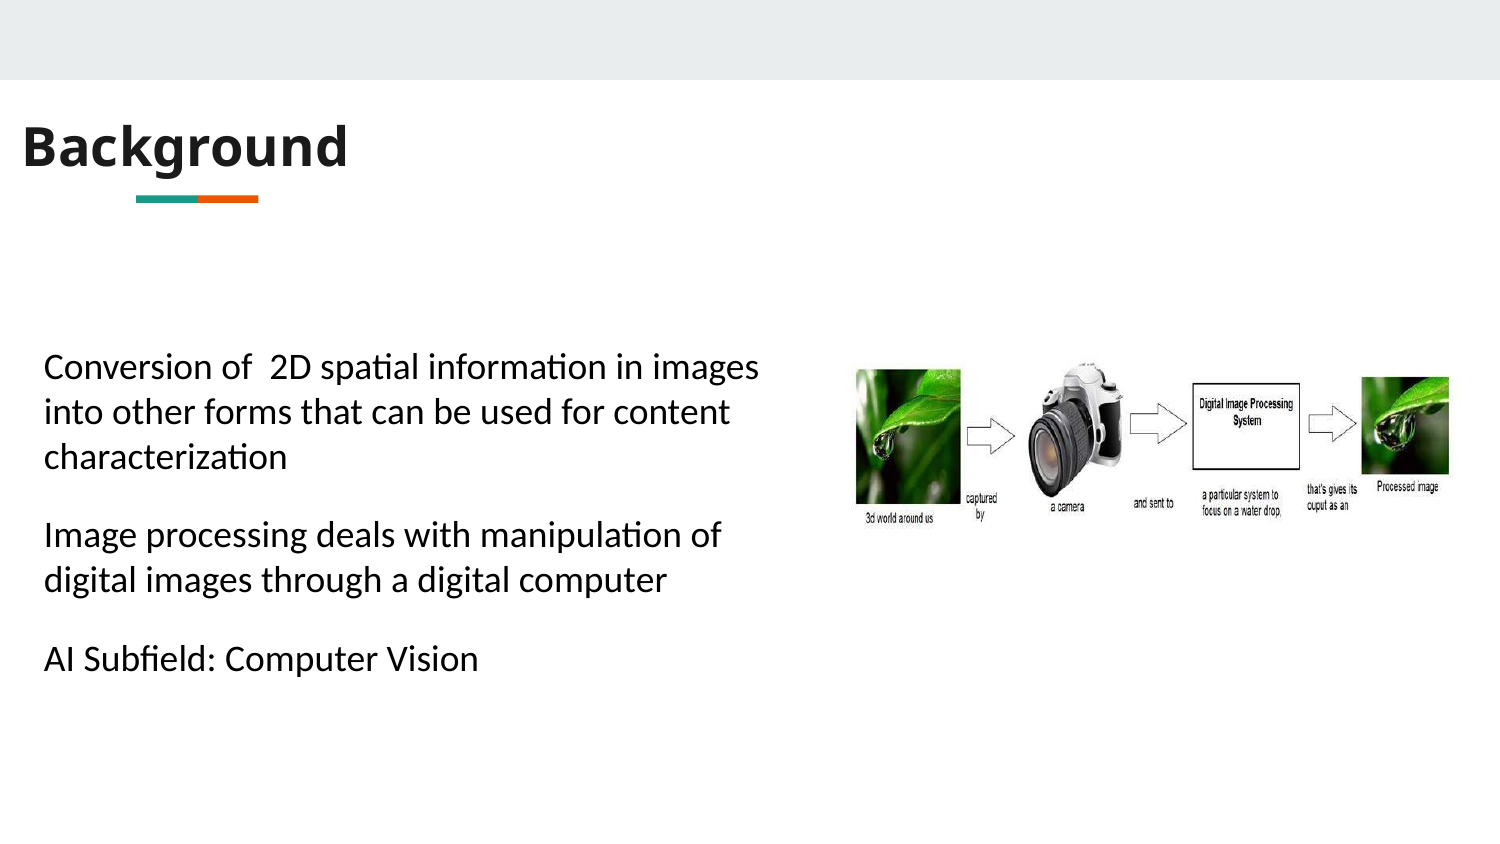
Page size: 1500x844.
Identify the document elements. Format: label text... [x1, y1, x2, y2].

list Conversion of 2D spatial information in images into other forms that can be used for content characterization Image processing deals with manipulation of digital images through a digital computer AI Subfield: Computer Vision [28, 248, 819, 827]
picture [851, 325, 1484, 616]
title Background [6, 97, 1237, 219]
